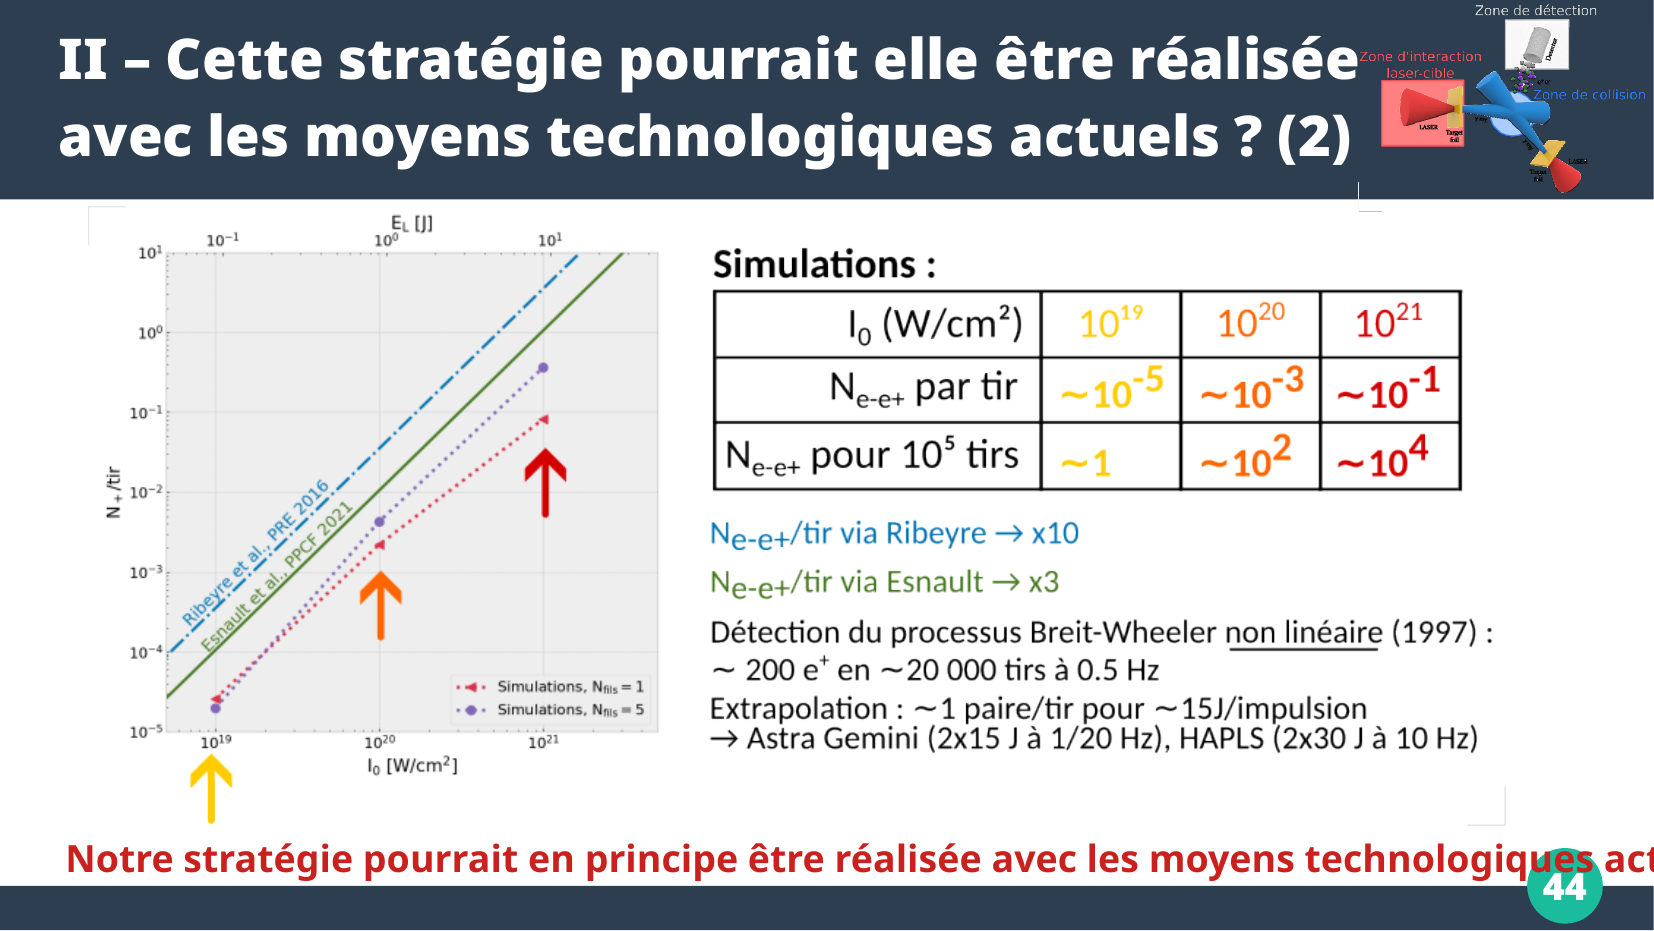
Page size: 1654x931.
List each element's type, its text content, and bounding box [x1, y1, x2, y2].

picture [88, 0, 1654, 826]
title II – Cette stratégie pourrait elle être réalisée avec les moyens technologiques actuels ? (2) [59, 37, 1358, 155]
text_box Notre stratégie pourrait en principe être réalisée avec les moyens technologiques actuels ! [50, 826, 1561, 889]
